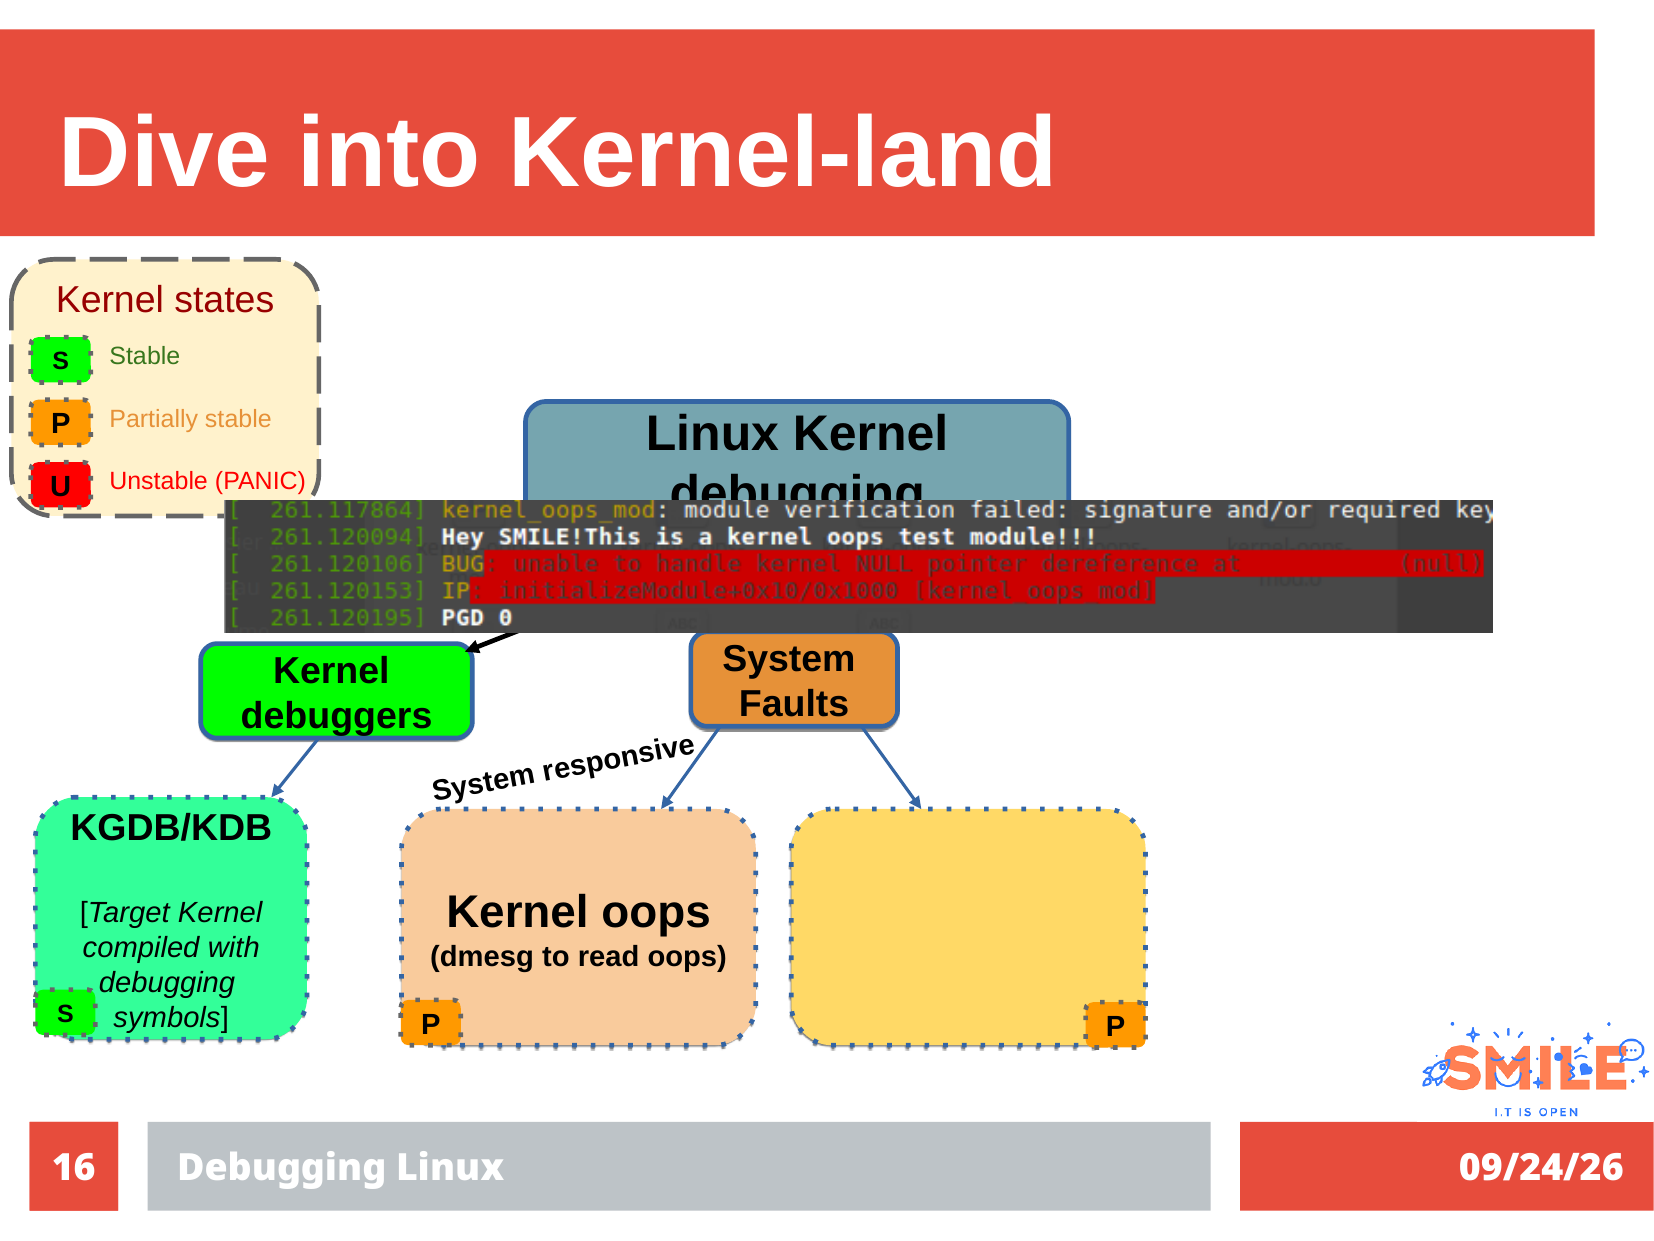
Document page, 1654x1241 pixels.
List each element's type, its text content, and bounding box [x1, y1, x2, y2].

text_box P [1085, 1002, 1146, 1048]
text_box S [35, 989, 96, 1036]
text_box System Faults [690, 633, 898, 727]
text_box System responsive [411, 704, 722, 806]
text_box Linux Kernel debugging [525, 401, 1069, 500]
picture [224, 500, 1493, 633]
text_box Dive into Kernel-land [58, 58, 1595, 207]
text_box Unstable (PANIC) [94, 449, 330, 486]
text_box Stable [94, 324, 225, 361]
text_box P [30, 399, 91, 445]
text_box Kernel states [11, 259, 319, 516]
text_box Kernel debuggers [200, 643, 473, 739]
text_box S [30, 337, 91, 383]
text_box KGDB/KDB [Target Kernel compiled with debugging symbols] [35, 797, 307, 1040]
text_box [791, 808, 1146, 1046]
picture [1417, 1019, 1653, 1122]
text_box P [400, 999, 461, 1046]
text_box U [30, 462, 91, 508]
text_box Kernel oops (dmesg to read oops) [401, 808, 756, 1046]
text_box Partially stable [94, 387, 402, 423]
